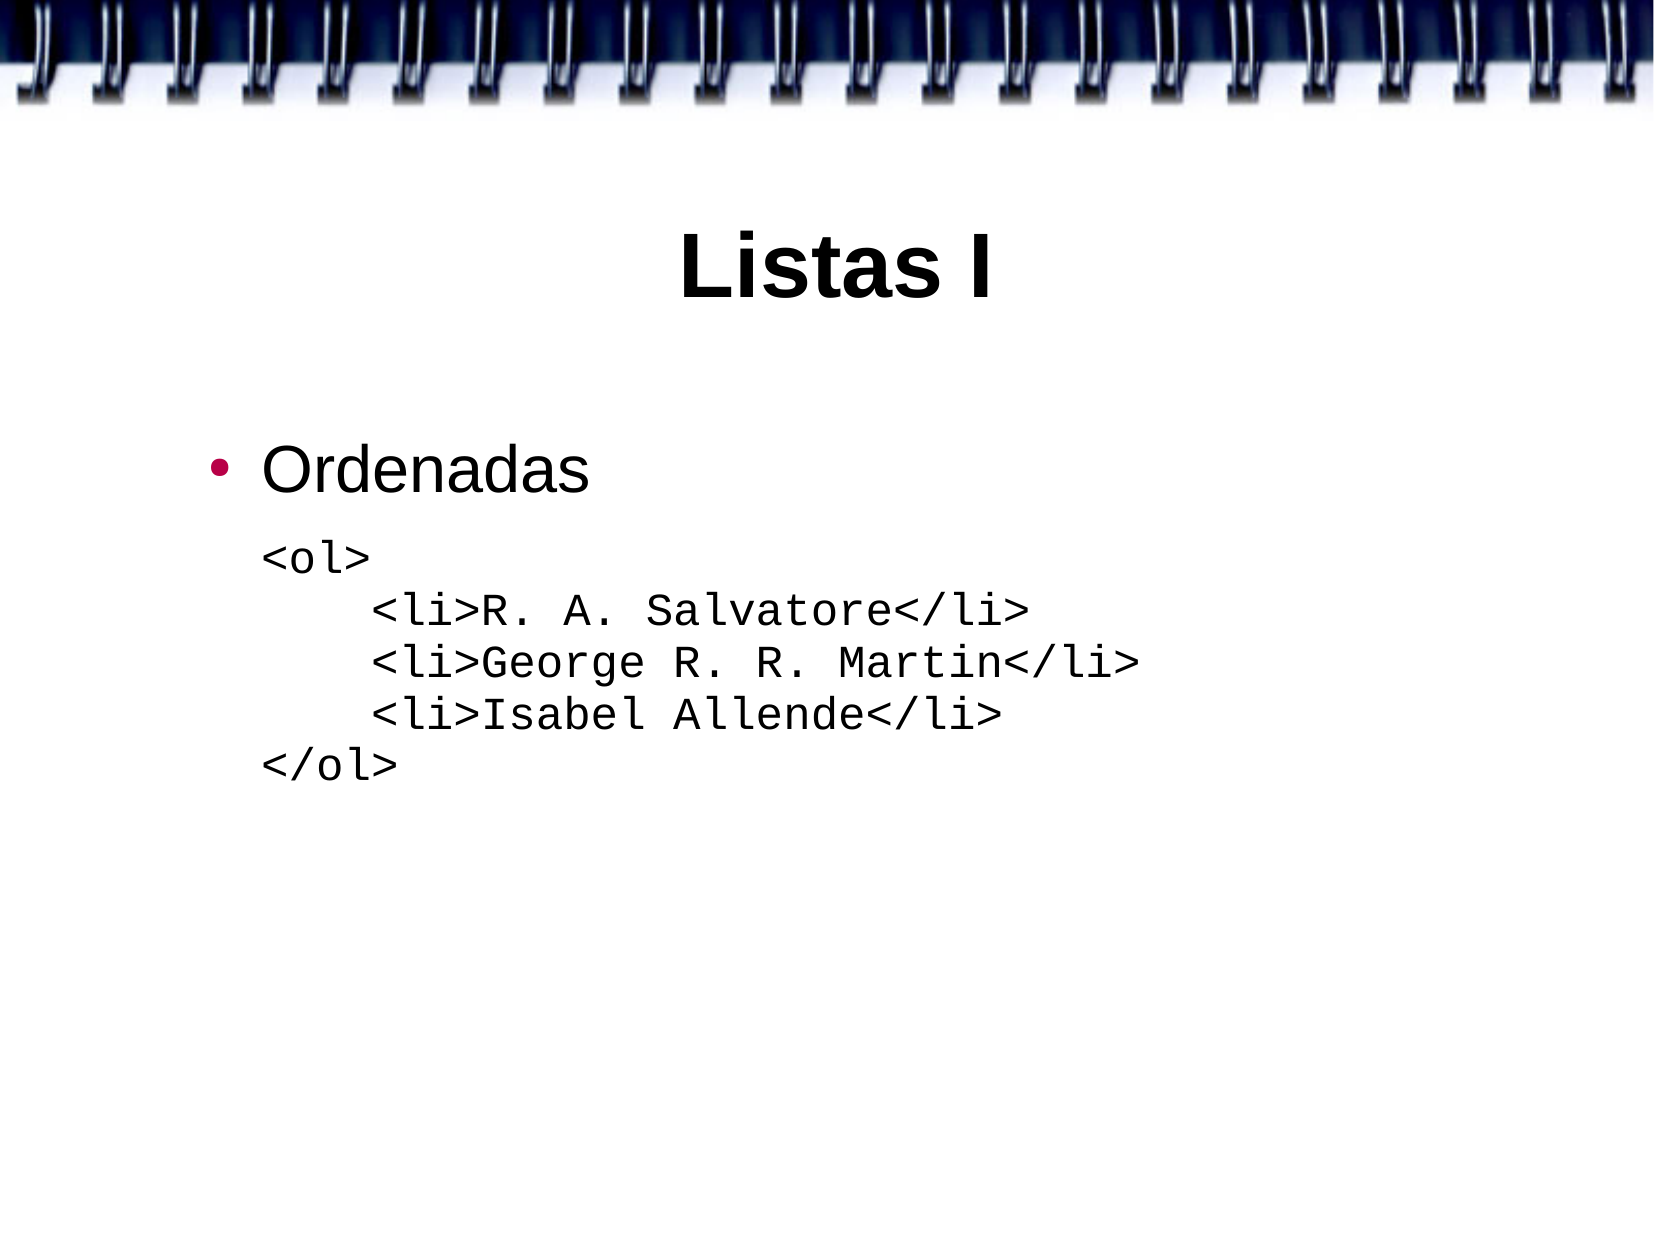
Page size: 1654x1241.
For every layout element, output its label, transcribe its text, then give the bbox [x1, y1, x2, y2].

title Listas I [139, 169, 1535, 362]
list Ordenadas <ol> <li>R. A. Salvatore</li> <li>George R. R. Martin</li> <li>Isabel Allende</li> </ol> [190, 431, 1472, 1047]
picture [0, 0, 1654, 121]
